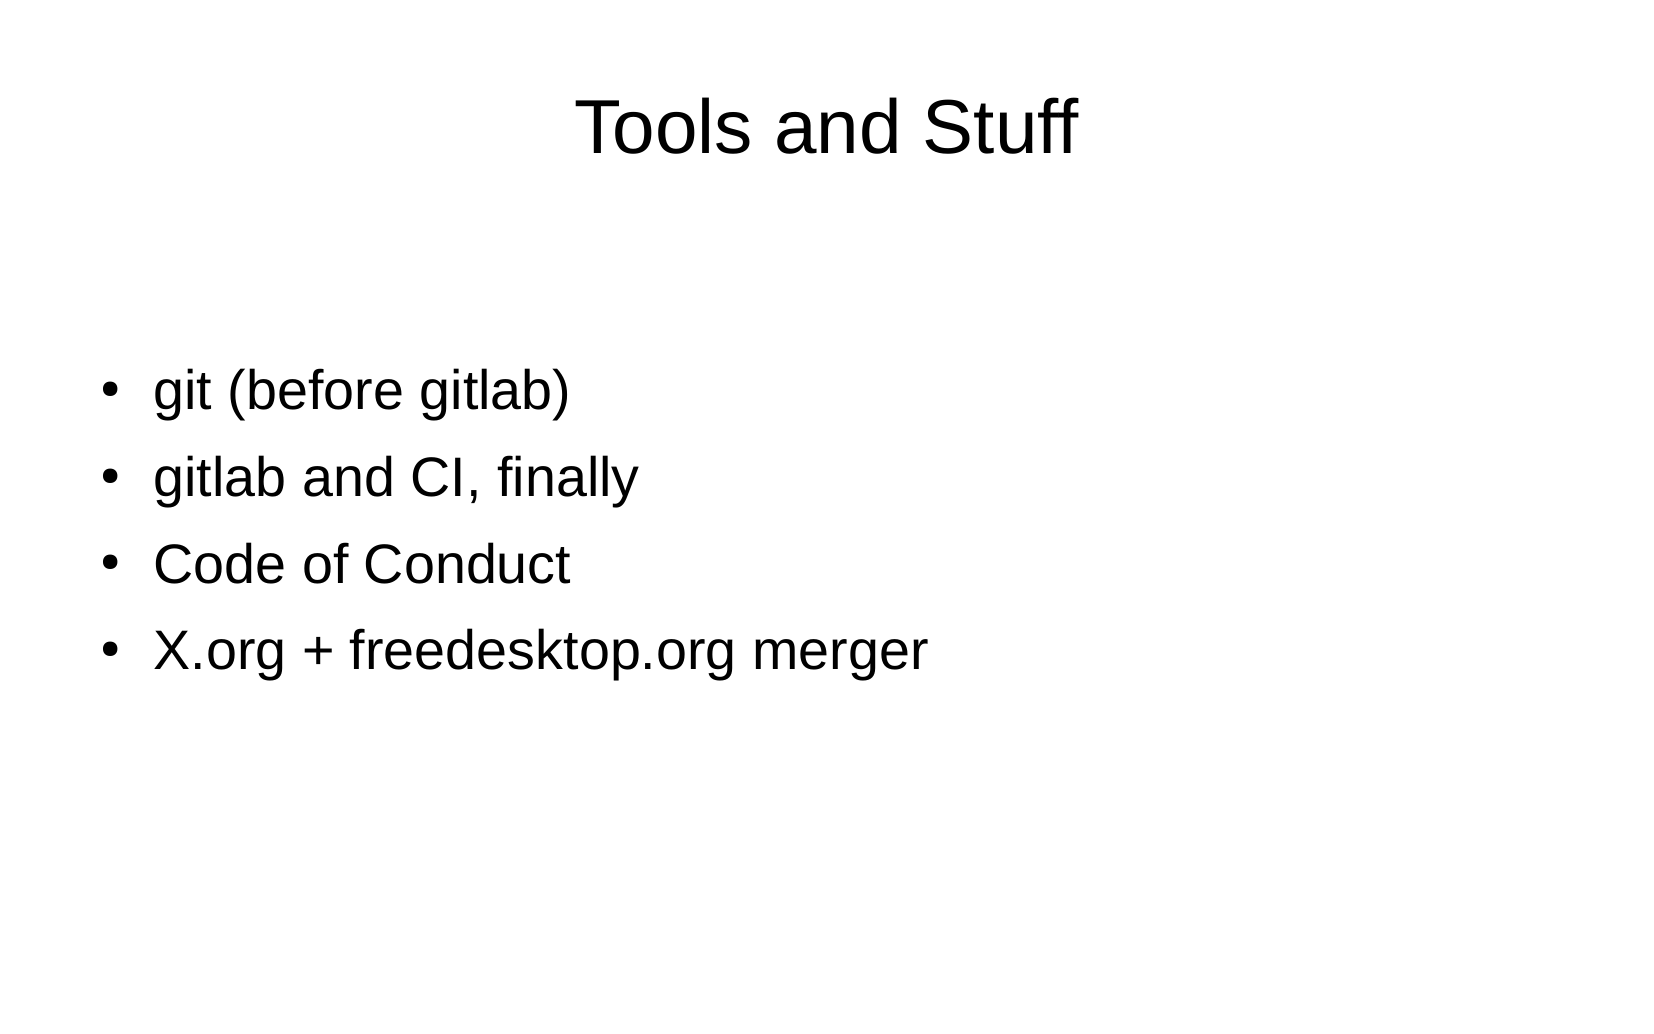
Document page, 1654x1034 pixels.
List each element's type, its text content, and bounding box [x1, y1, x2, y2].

list git (before gitlab) gitlab and CI, finally Code of Conduct X.org + freedesktop.org merger [82, 359, 1571, 851]
title Tools and Stuff [82, 41, 1571, 214]
